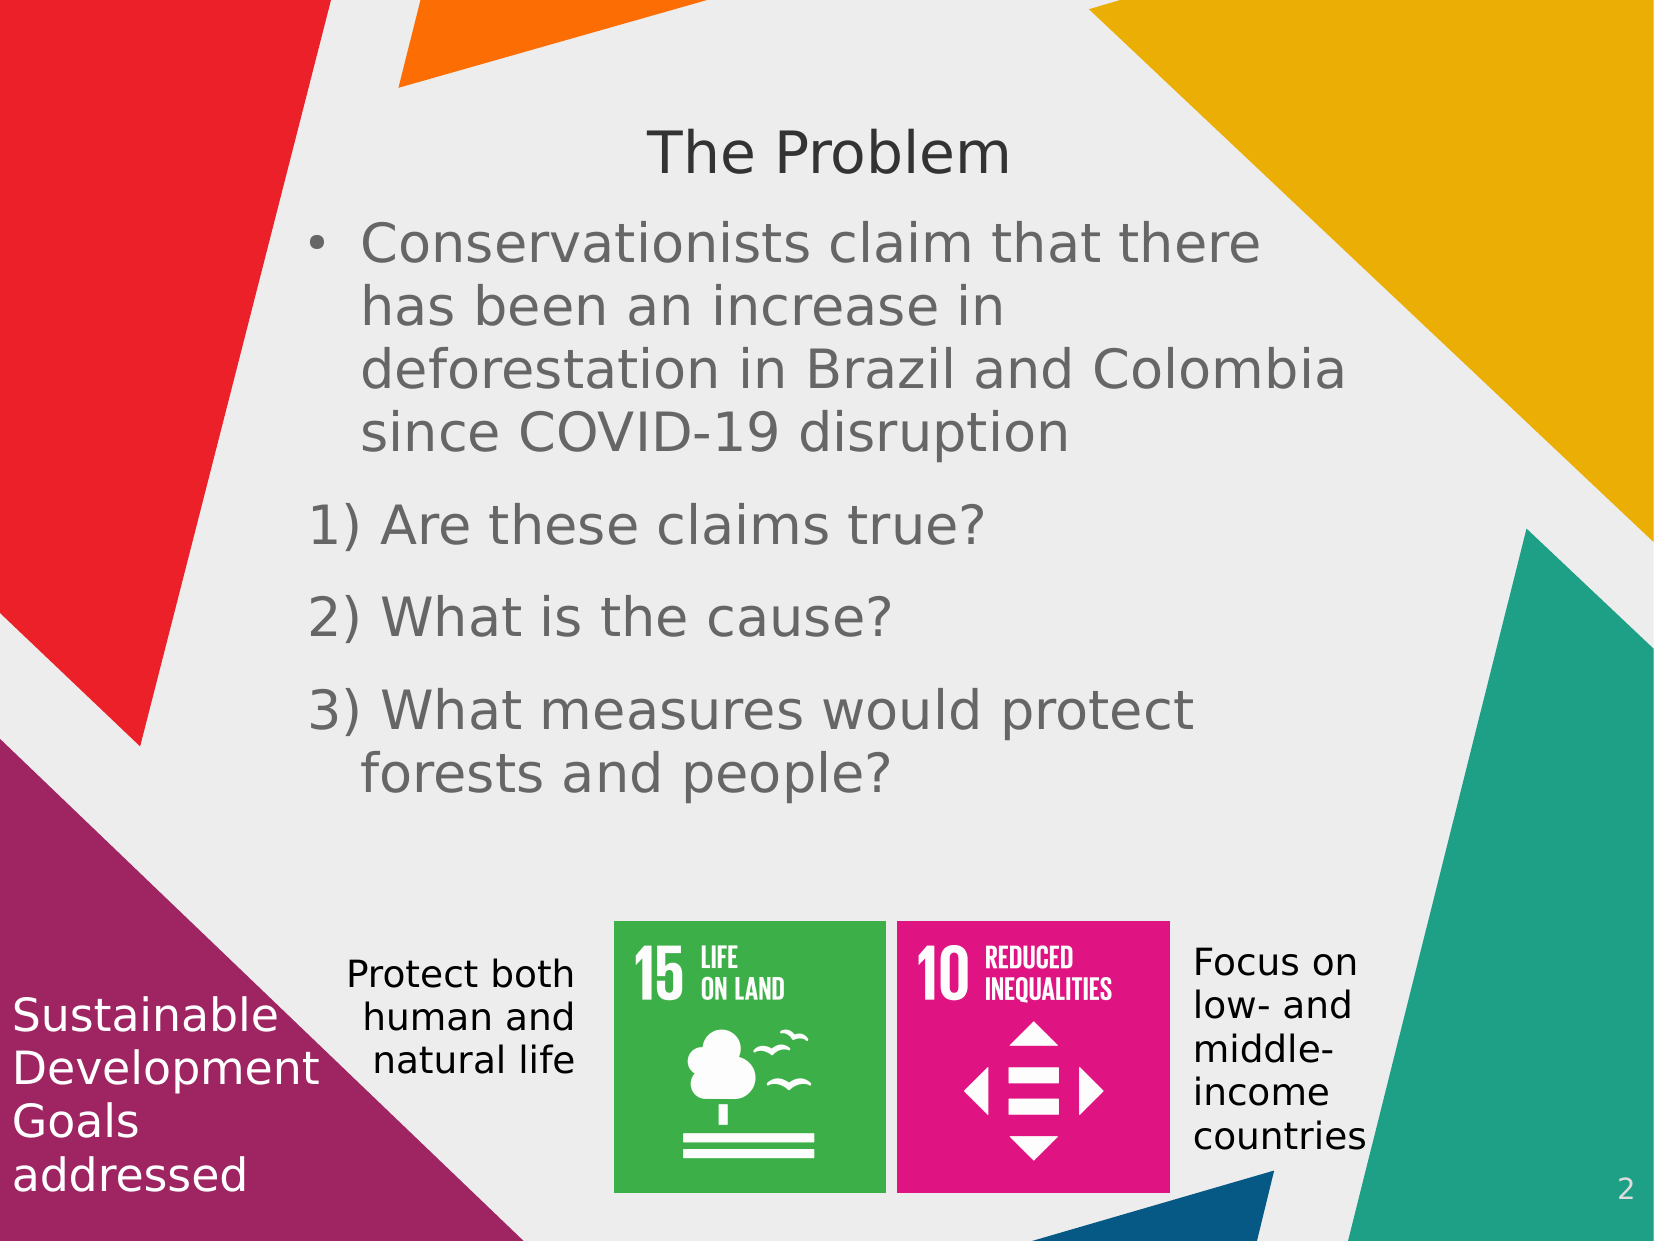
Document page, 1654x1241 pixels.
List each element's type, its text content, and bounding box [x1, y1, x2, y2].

title The Problem [289, 49, 1372, 212]
text_box Focus on low- and middle-income countries [1178, 933, 1447, 1166]
picture [614, 921, 886, 1193]
list Conservationists claim that there has been an increase in deforestation in Brazil and Colombia since COVID-19 disruption Are these claims true? What is the cause? What measures would protect forests and people? [289, 212, 1372, 839]
text_box Protect both human and natural life [343, 944, 591, 1158]
picture [897, 921, 1170, 1193]
title Sustainable Development Goals addressed [11, 944, 343, 1241]
